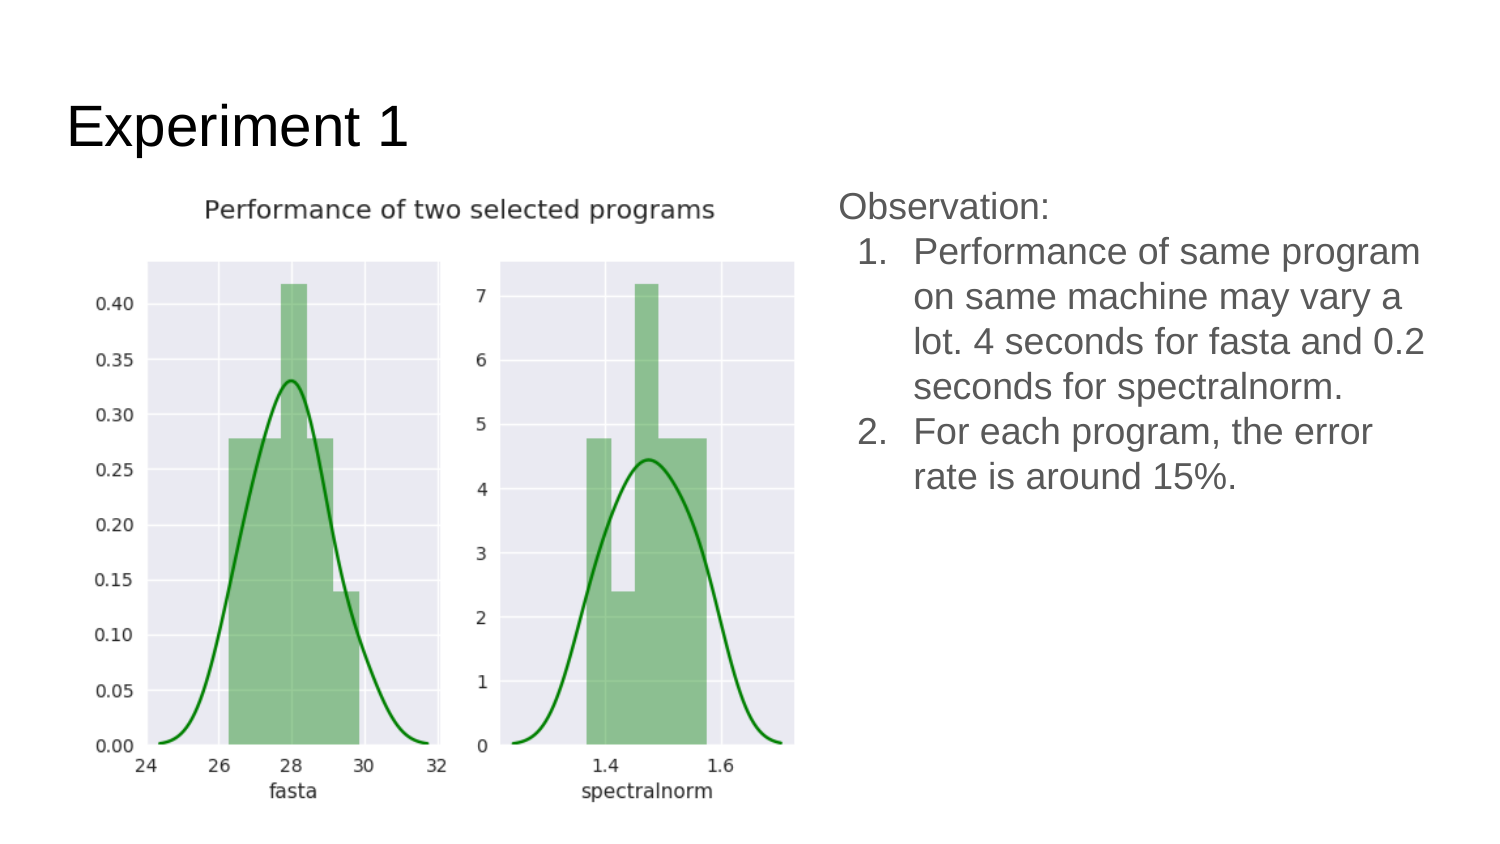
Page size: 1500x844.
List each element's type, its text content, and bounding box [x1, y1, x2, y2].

picture [42, 186, 878, 814]
text_box Observation: Performance of same program on same machine may vary a lot. 4 seconds for fasta and 0.2 seconds for spectralnorm. For each program, the error rate is around 15%. [823, 166, 1463, 794]
title Experiment 1 [51, 72, 1449, 167]
